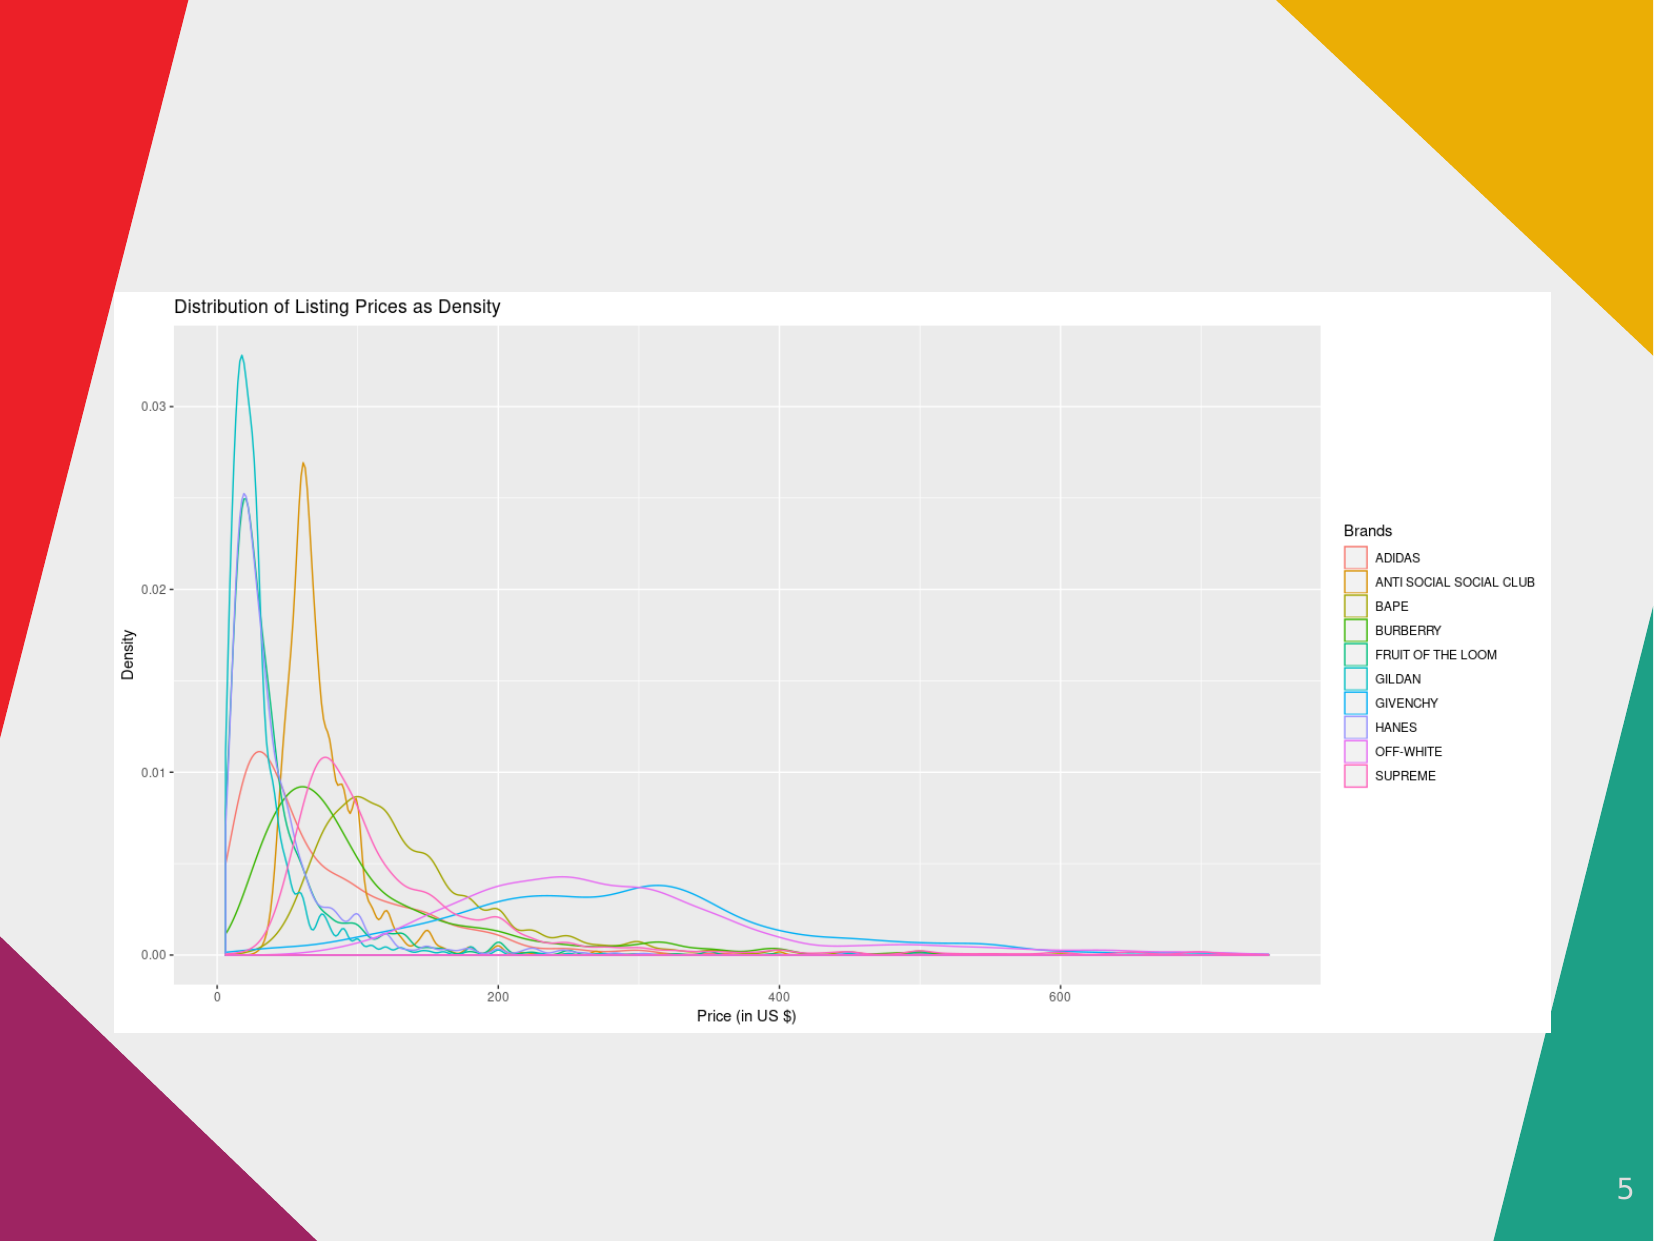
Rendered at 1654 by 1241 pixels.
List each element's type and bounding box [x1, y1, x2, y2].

picture [114, 292, 1551, 1033]
